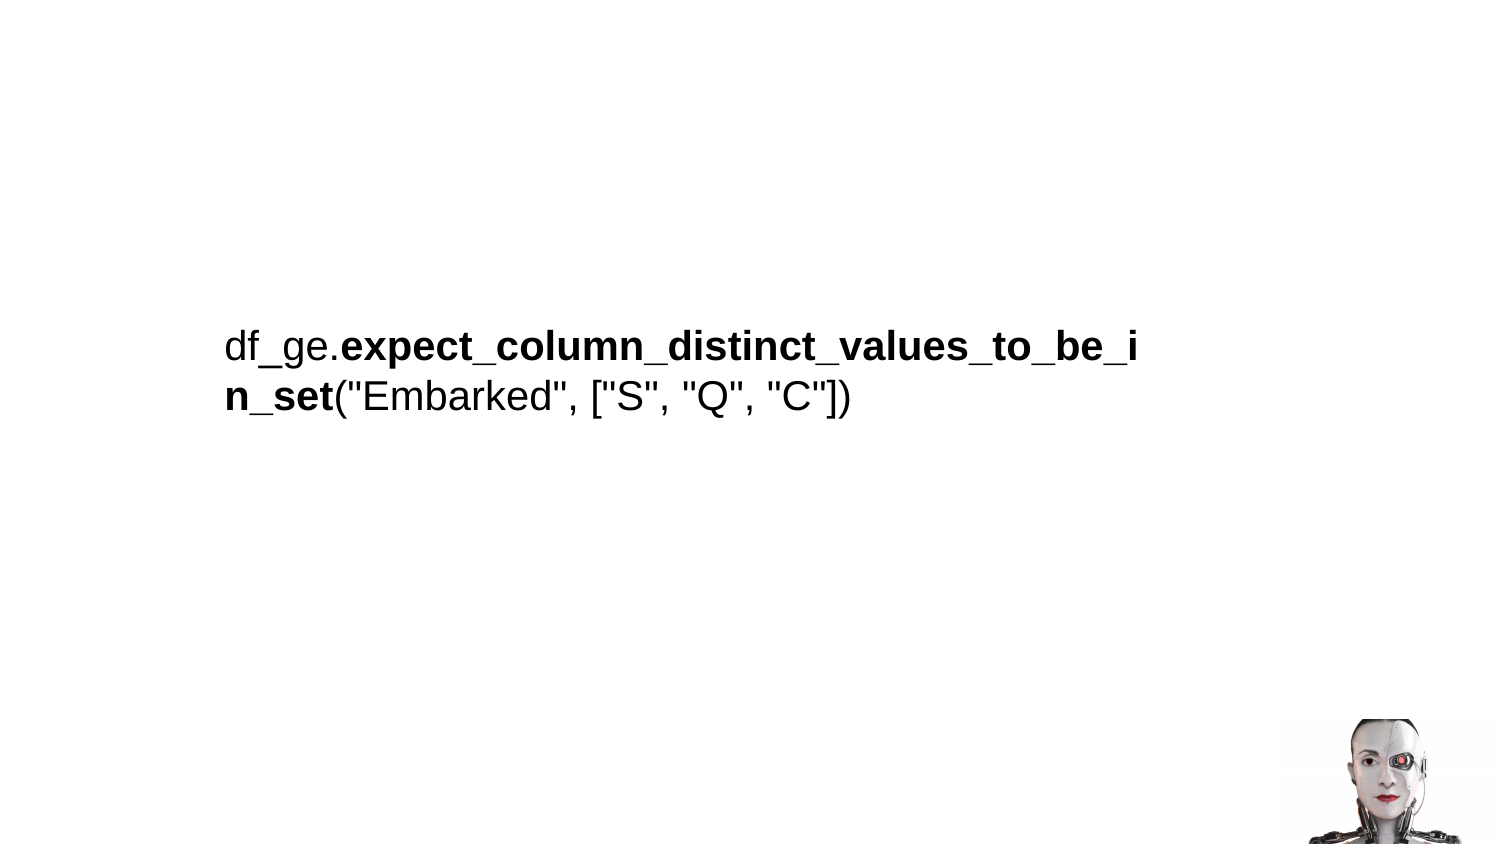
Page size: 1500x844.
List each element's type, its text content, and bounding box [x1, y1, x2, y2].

picture [1279, 719, 1500, 844]
text_box df_ge.expect_column_distinct_values_to_be_in_set("Embarked", ["S", "Q", "C"]) [209, 303, 1169, 524]
